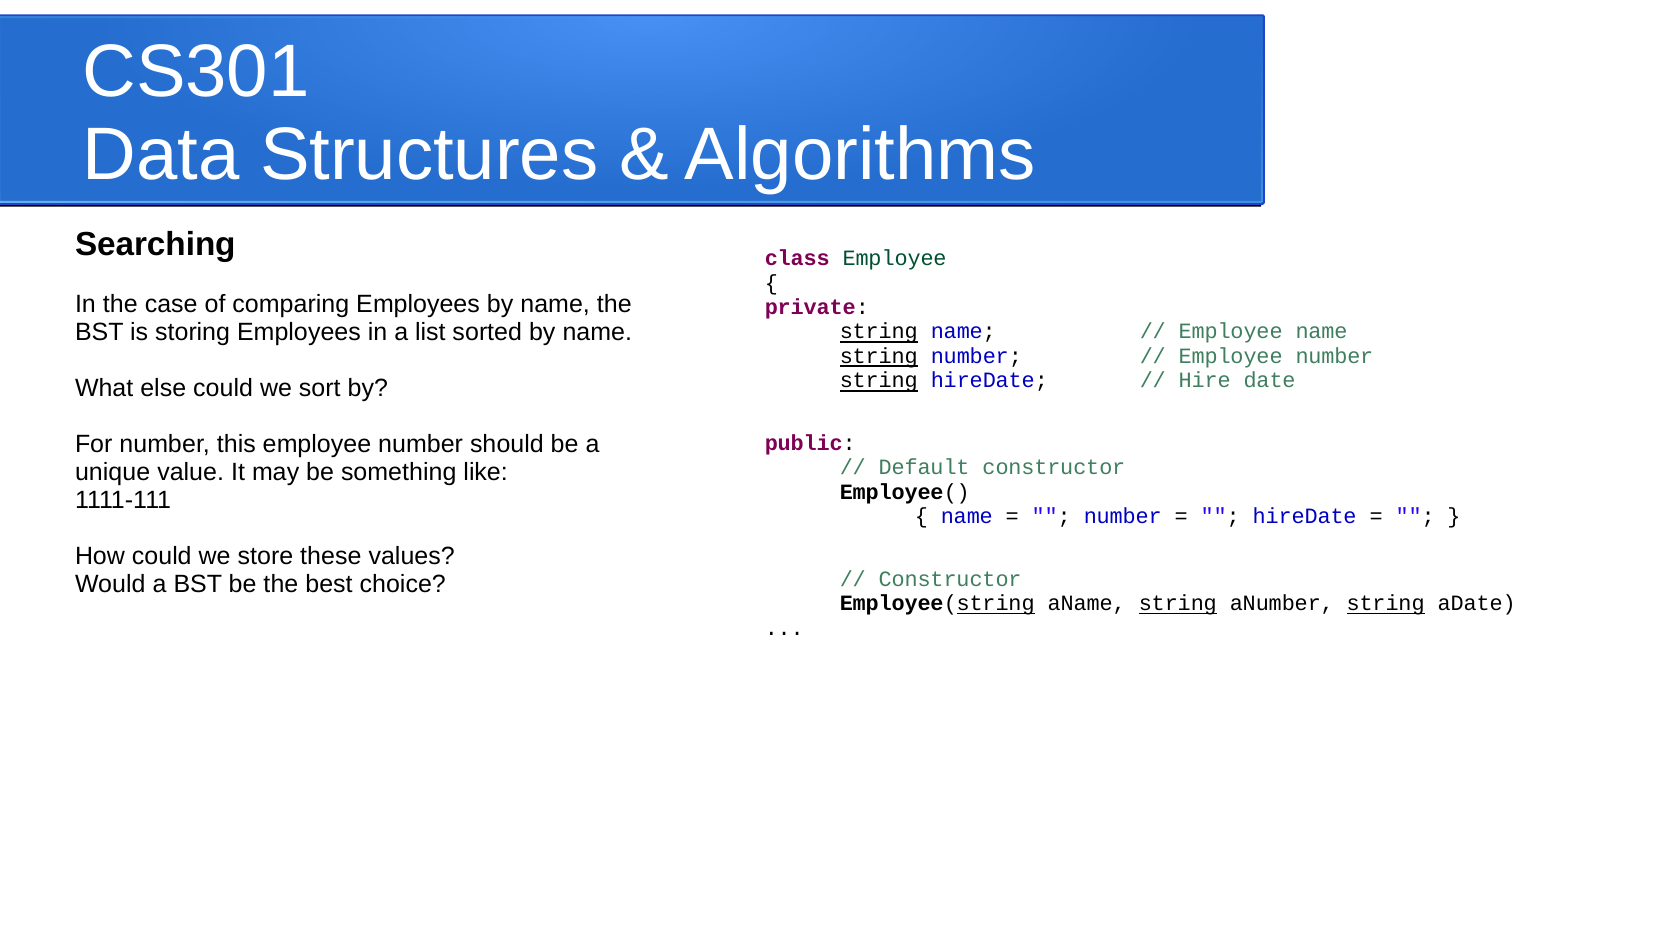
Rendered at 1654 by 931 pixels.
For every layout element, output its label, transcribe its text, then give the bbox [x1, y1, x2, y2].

title CS301 Data Structures & Algorithms [82, 29, 1235, 196]
text_box class Employee { private: string name; // Employee name string number; // Employee number string hireDate; // Hire date public: // Default constructor Employee() { name = ""; number = ""; hireDate = ""; } // Constructor Employee(string aName, string aNumber, string aDate) ... [750, 240, 1579, 841]
subtitle Searching In the case of comparing Employees by name, the BST is storing Employees in a list sorted by name. What else could we sort by? For number, this employee number should be a unique value. It may be something like: 1111-111 How could we store these values? Would a BST be the best choice? [75, 225, 661, 796]
